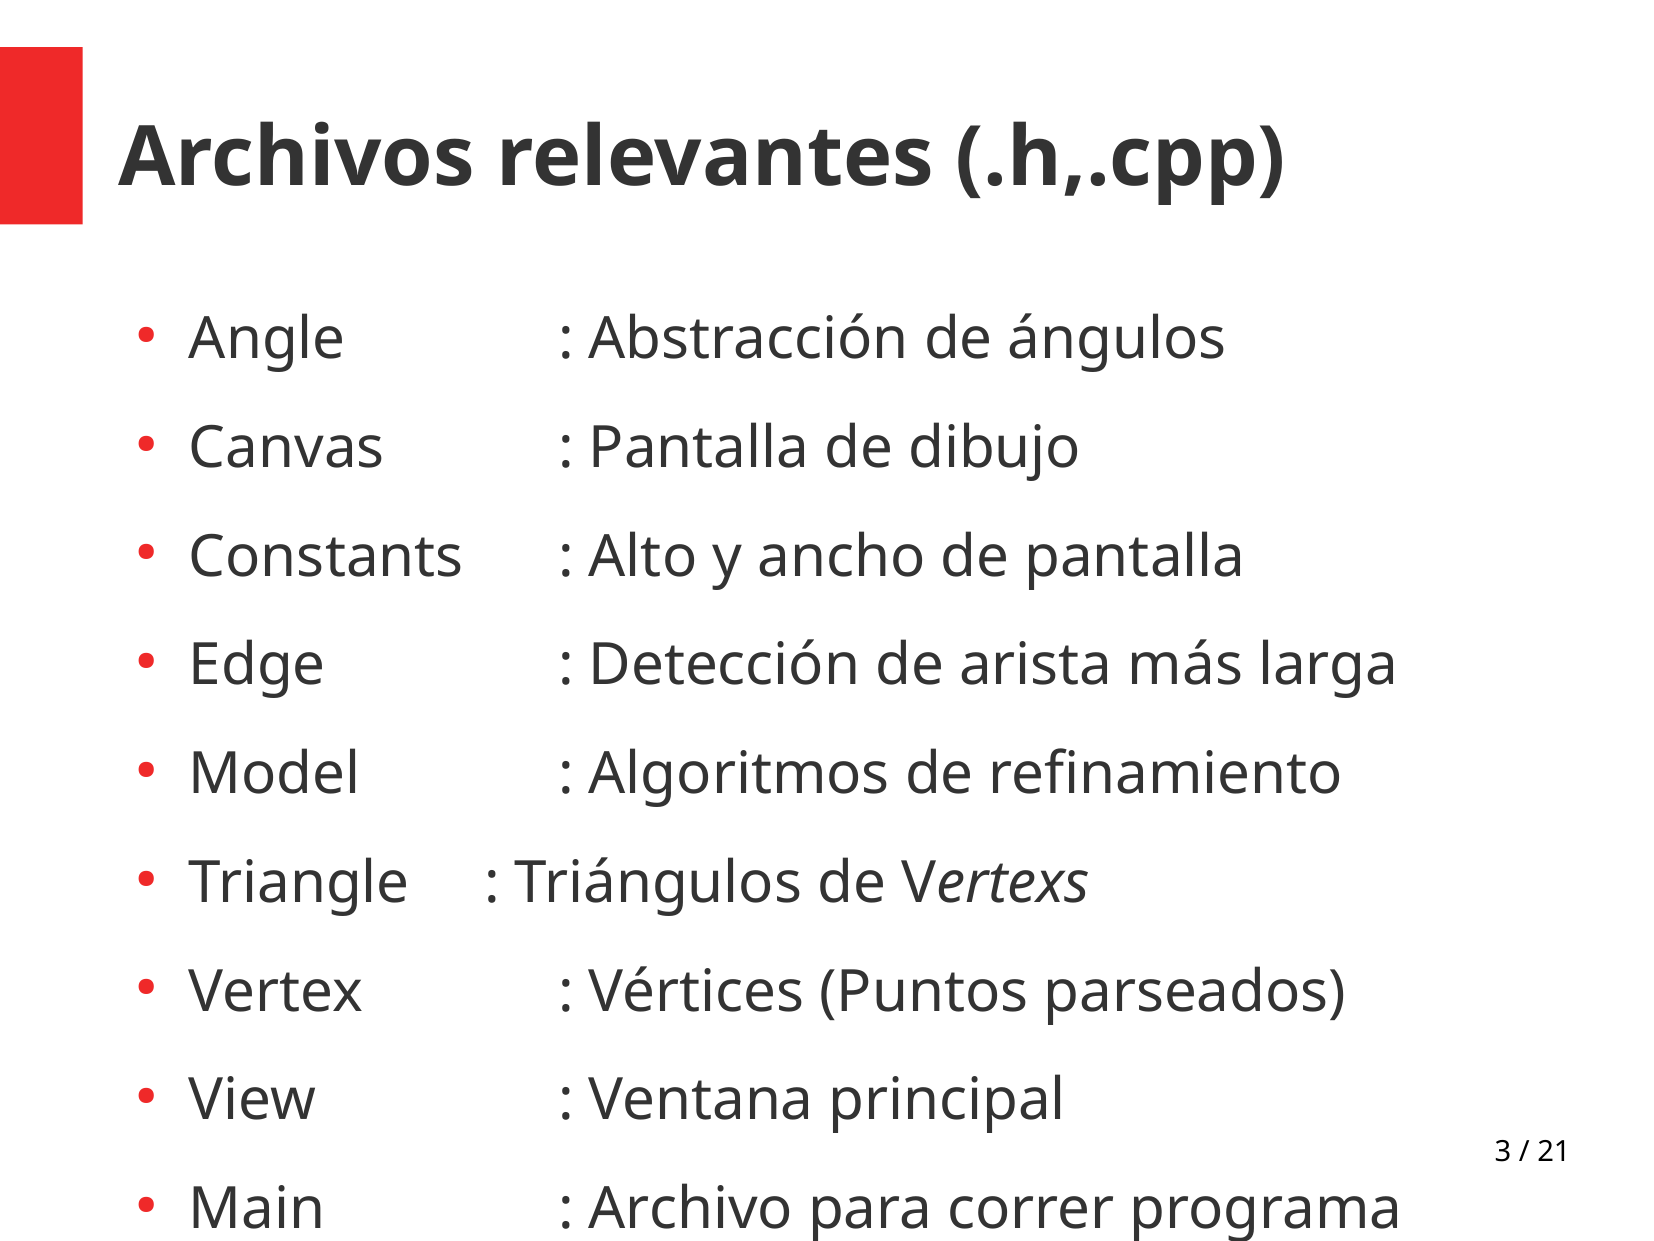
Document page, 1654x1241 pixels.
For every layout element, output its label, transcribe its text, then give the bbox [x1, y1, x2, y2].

list Angle : Abstracción de ángulos Canvas : Pantalla de dibujo Constants : Alto y ancho de pantalla Edge : Detección de arista más larga Model : Algoritmos de refinamiento Triangle : Triángulos de Vertexs Vertex : Vértices (Puntos parseados) View : Ventana principal Main : Archivo para correr programa [118, 296, 1536, 1016]
title Archivos relevantes (.h,.cpp) [118, 49, 1571, 257]
